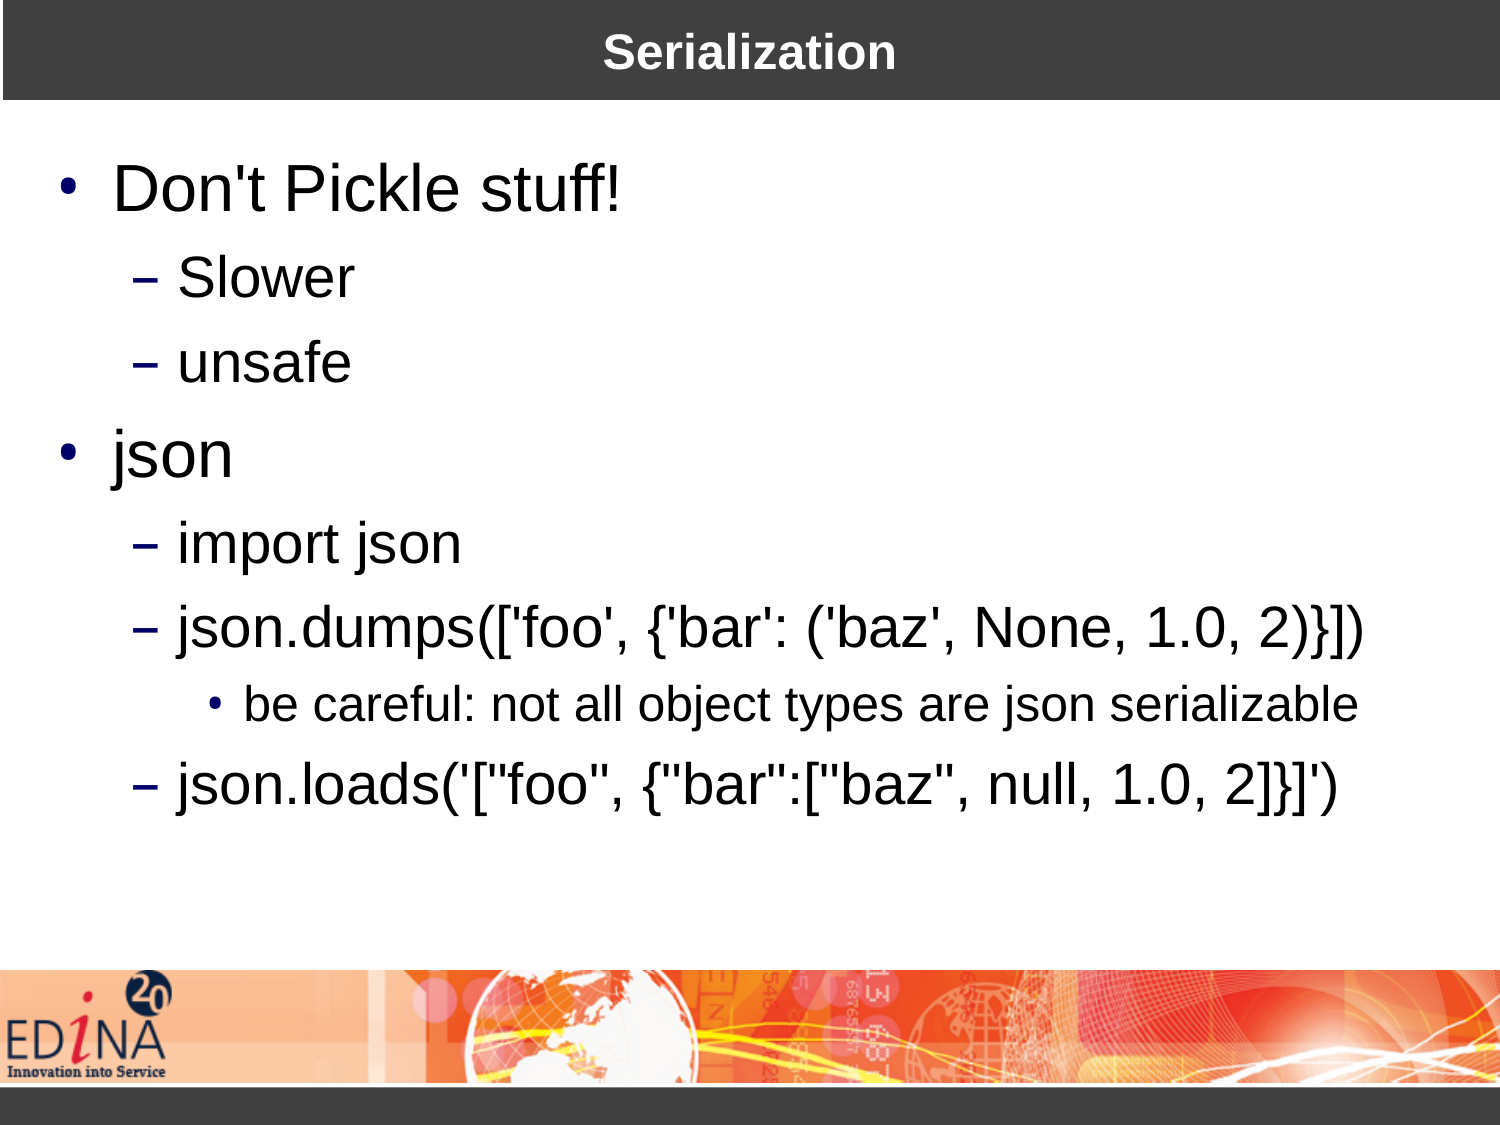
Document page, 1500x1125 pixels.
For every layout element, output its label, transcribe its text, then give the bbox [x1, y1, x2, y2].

list Don't Pickle stuff! Slower unsafe json import json json.dumps(['foo', {'bar': ('baz', None, 1.0, 2)}]) be careful: not all object types are json serializable json.loads('["foo", {"bar":["baz", null, 1.0, 2]}]') [41, 137, 1424, 1024]
title Serialization [0, 0, 1500, 100]
picture [0, 970, 1500, 1083]
